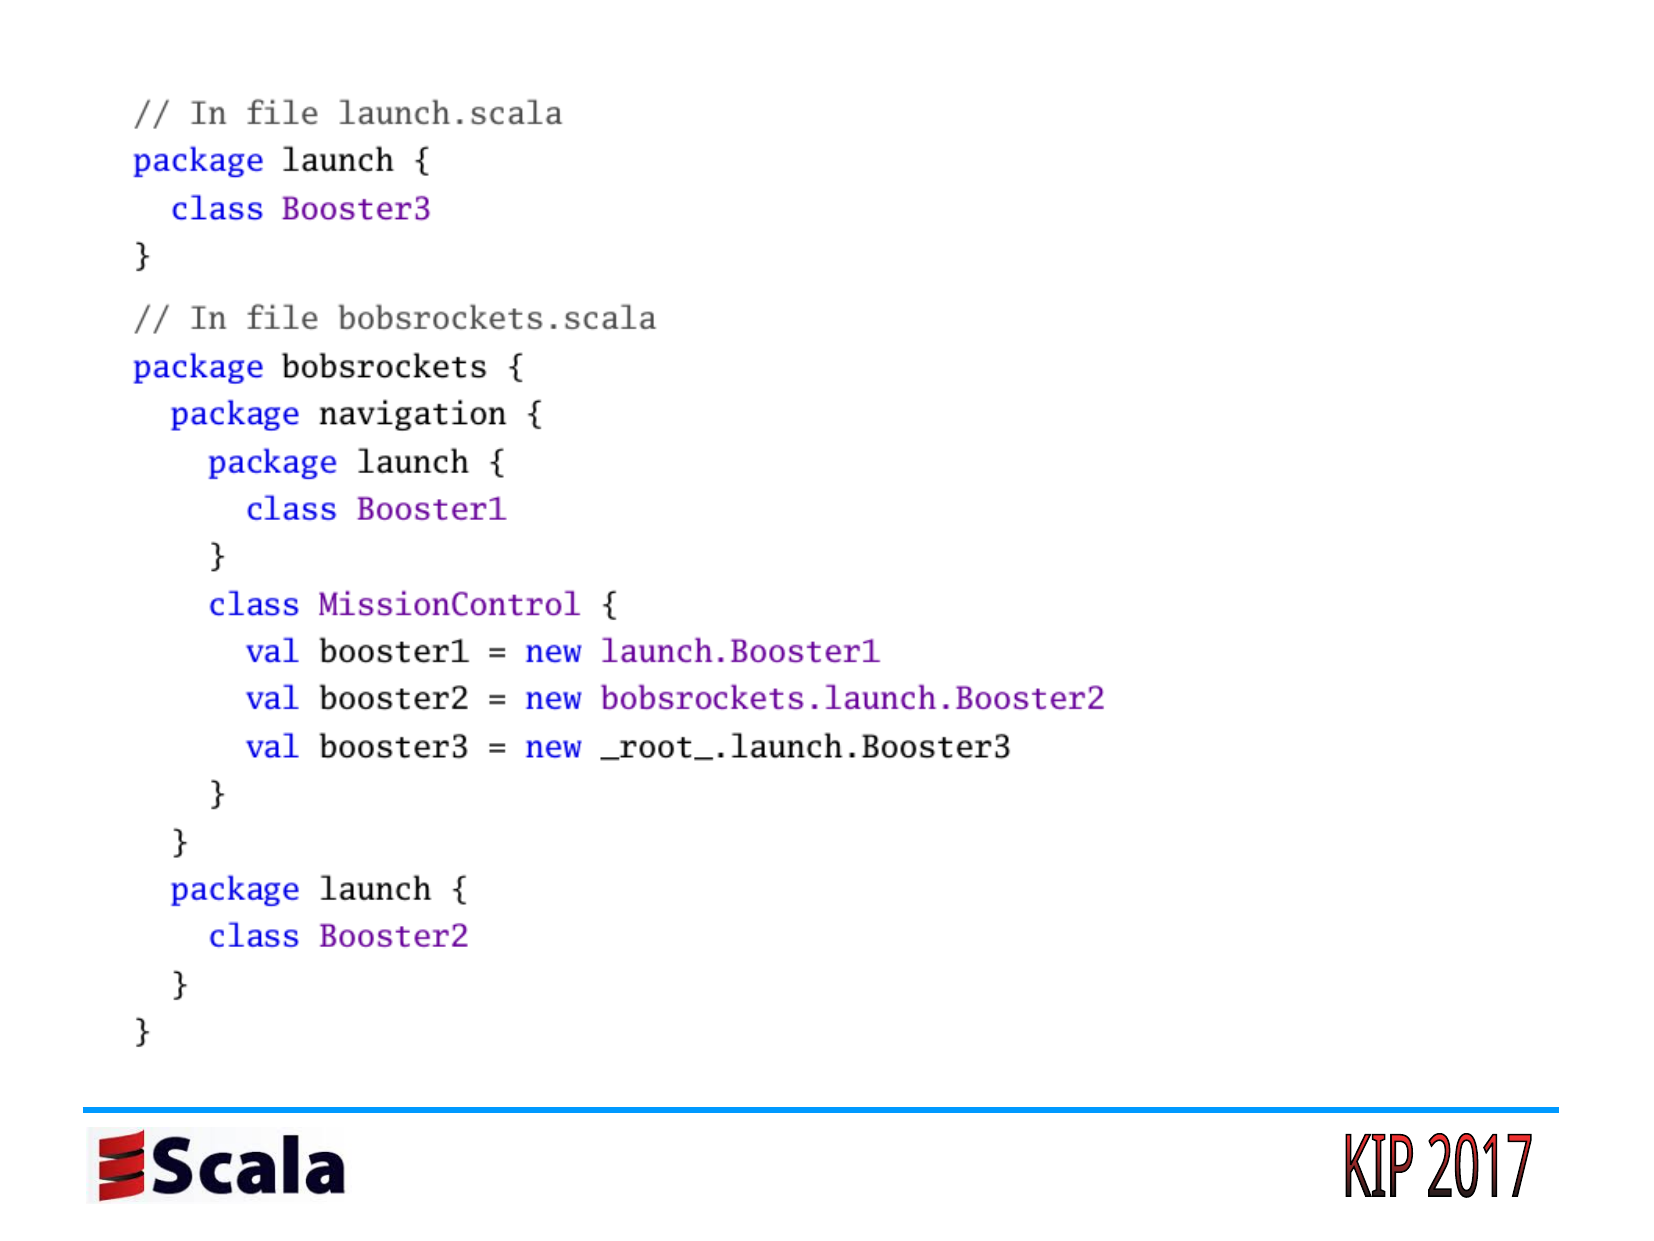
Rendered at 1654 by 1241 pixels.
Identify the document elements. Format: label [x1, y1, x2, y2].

picture [124, 82, 1176, 1058]
picture [86, 1127, 359, 1204]
